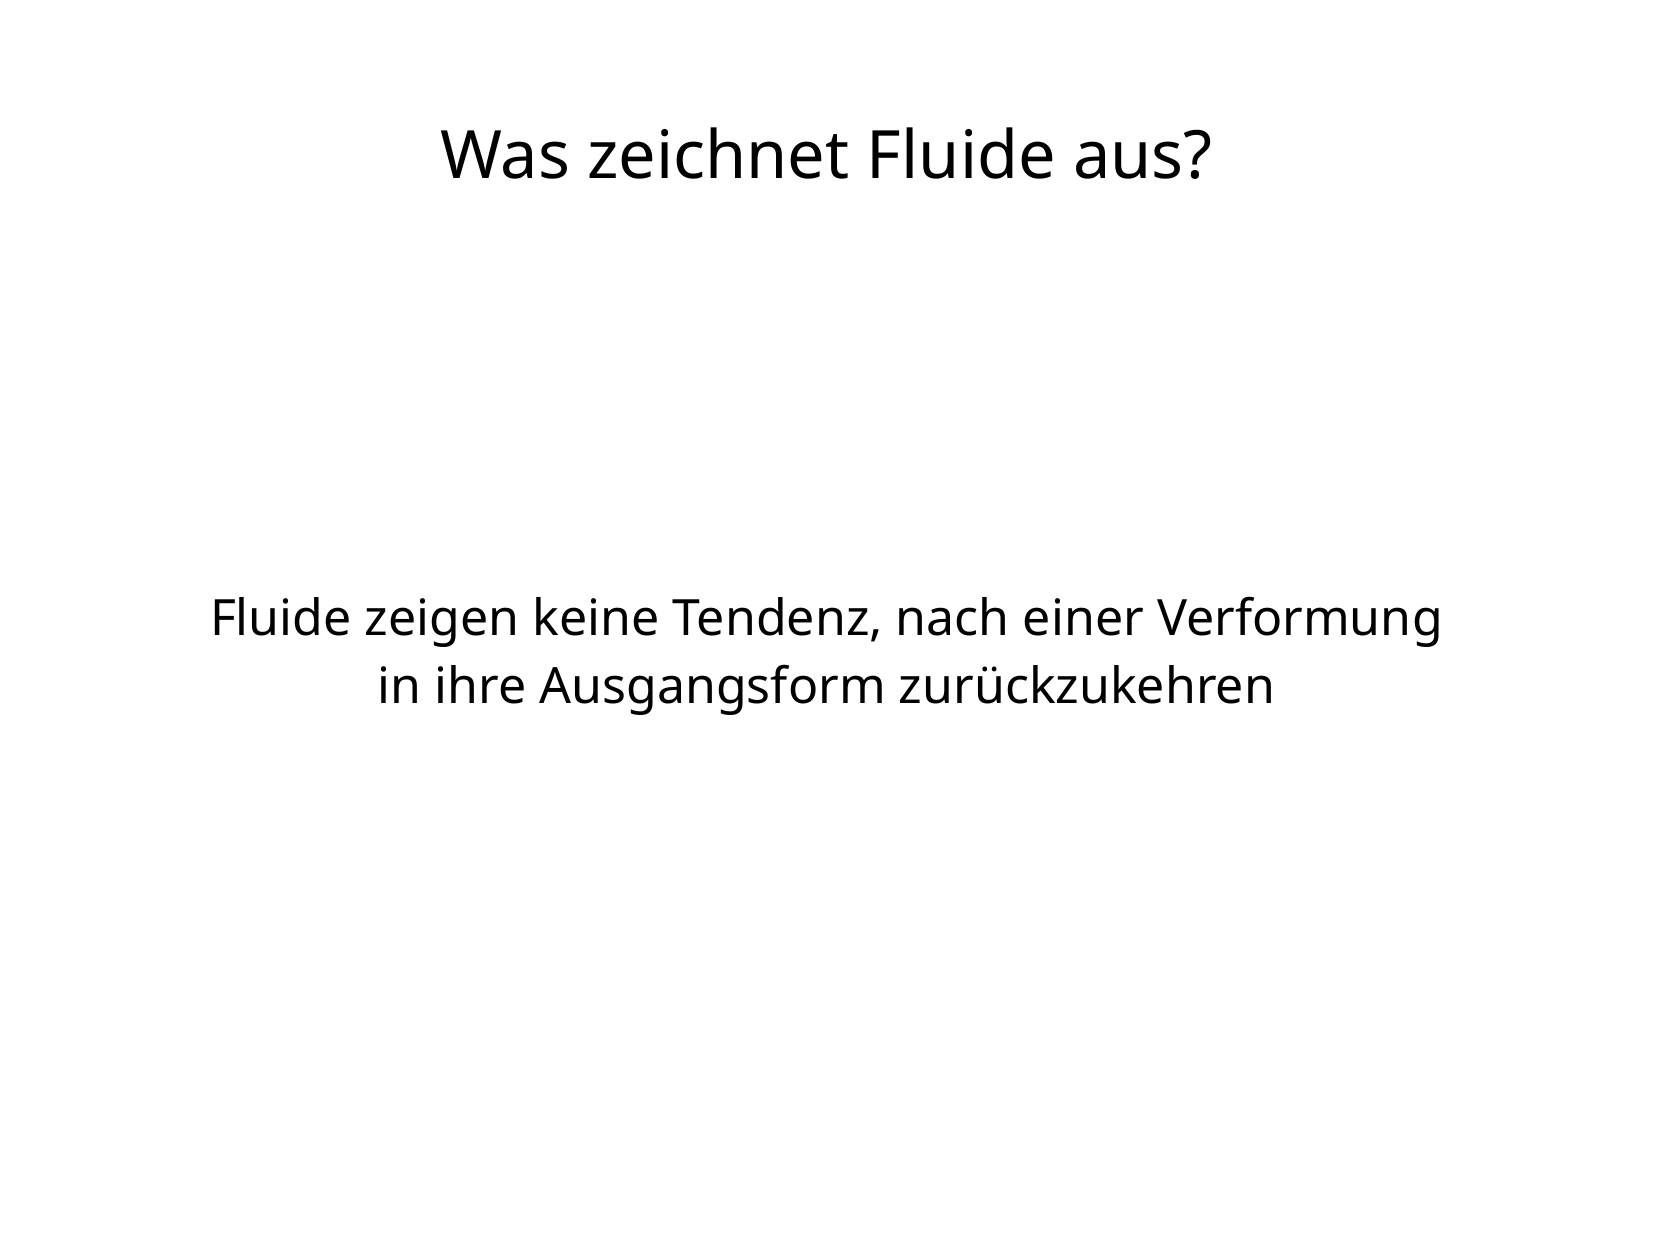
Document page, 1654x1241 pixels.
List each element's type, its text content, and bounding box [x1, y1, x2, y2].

subtitle Fluide zeigen keine Tendenz, nach einer Verformung in ihre Ausgangsform zurückzukehren [82, 290, 1571, 1010]
title Was zeichnet Fluide aus? [82, 49, 1571, 257]
